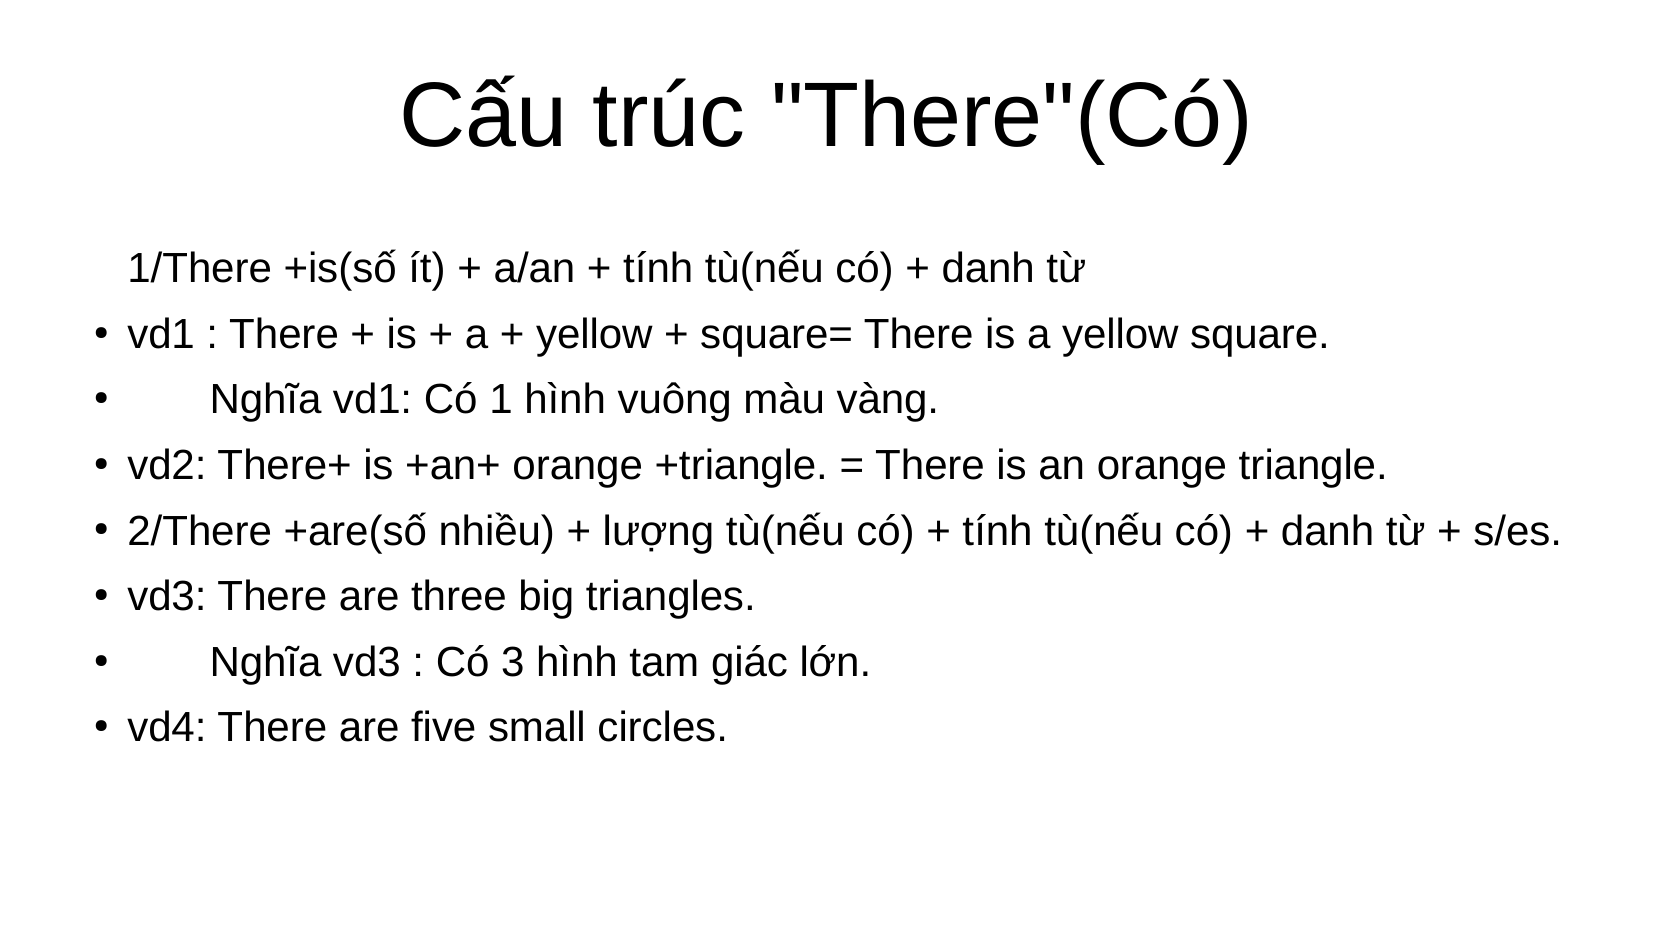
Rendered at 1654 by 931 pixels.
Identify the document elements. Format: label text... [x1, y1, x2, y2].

title Cấu trúc "There"(Có) [82, 37, 1571, 193]
list 1/There +is(số ít) + a/an + tính tù(nếu có) + danh từ vd1 : There + is + a + yellow + square= There is a yellow square. Nghĩa vd1: Có 1 hình vuông màu vàng. vd2: There+ is +an+ orange +triangle. = There is an orange triangle. 2/There +are(số nhiều) + lượng tù(nếu có) + tính tù(nếu có) + danh từ + s/es. vd3: There are three big triangles. Nghĩa vd3 : Có 3 hình tam giác lớn. vd4: There are five small circles. [82, 244, 1571, 785]
